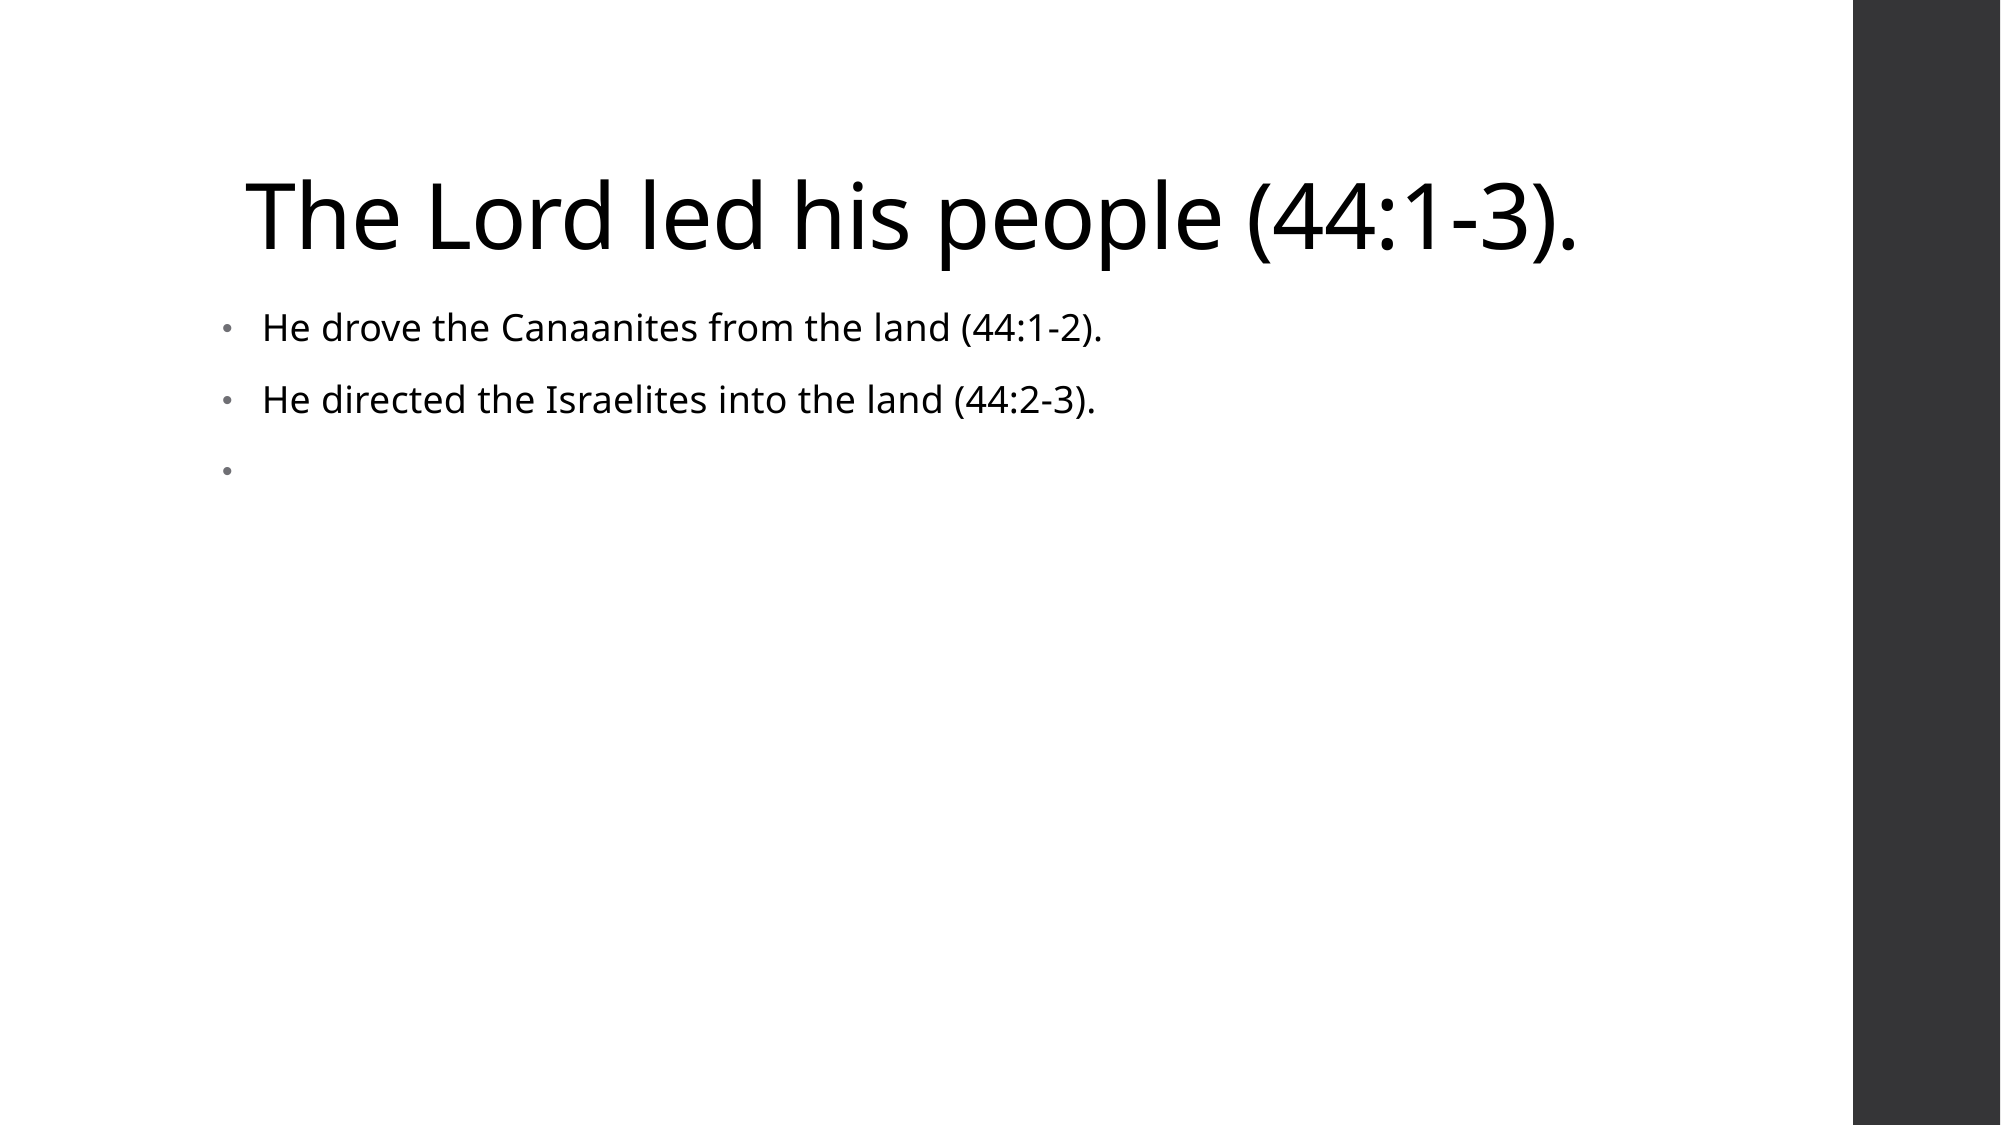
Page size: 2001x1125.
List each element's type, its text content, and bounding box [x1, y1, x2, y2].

title The Lord led his people (44:1-3). [206, 60, 1797, 278]
list He drove the Canaanites from the land (44:1-2). He directed the Israelites into the land (44:2-3). [206, 299, 1617, 1014]
